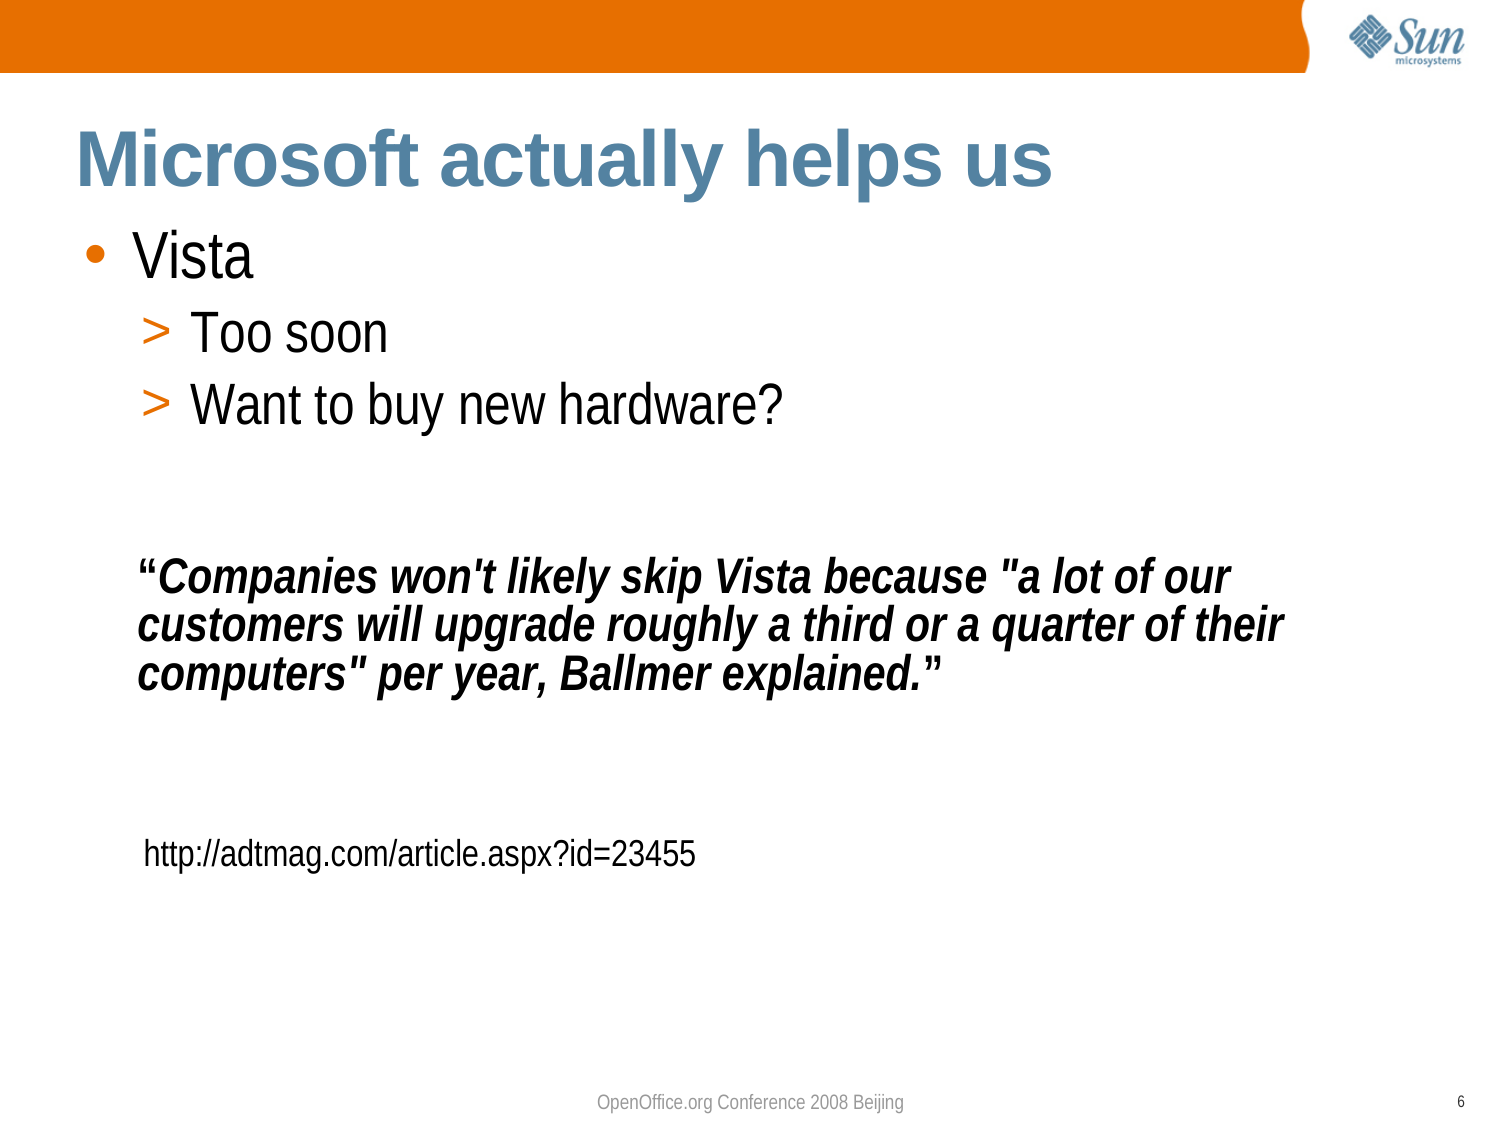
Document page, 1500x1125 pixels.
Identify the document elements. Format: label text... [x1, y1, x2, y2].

list Vista Too soon Want to buy new hardware? [64, 226, 1401, 1031]
text_box “Companies won't likely skip Vista because "a lot of our customers will upgrade roughly a third or a quarter of their computers" per year, Ballmer explained.” [137, 554, 1365, 707]
title Microsoft actually helps us [75, 123, 1437, 227]
picture [0, 0, 1500, 73]
text_box http://adtmag.com/article.aspx?id=23455 [143, 837, 767, 881]
